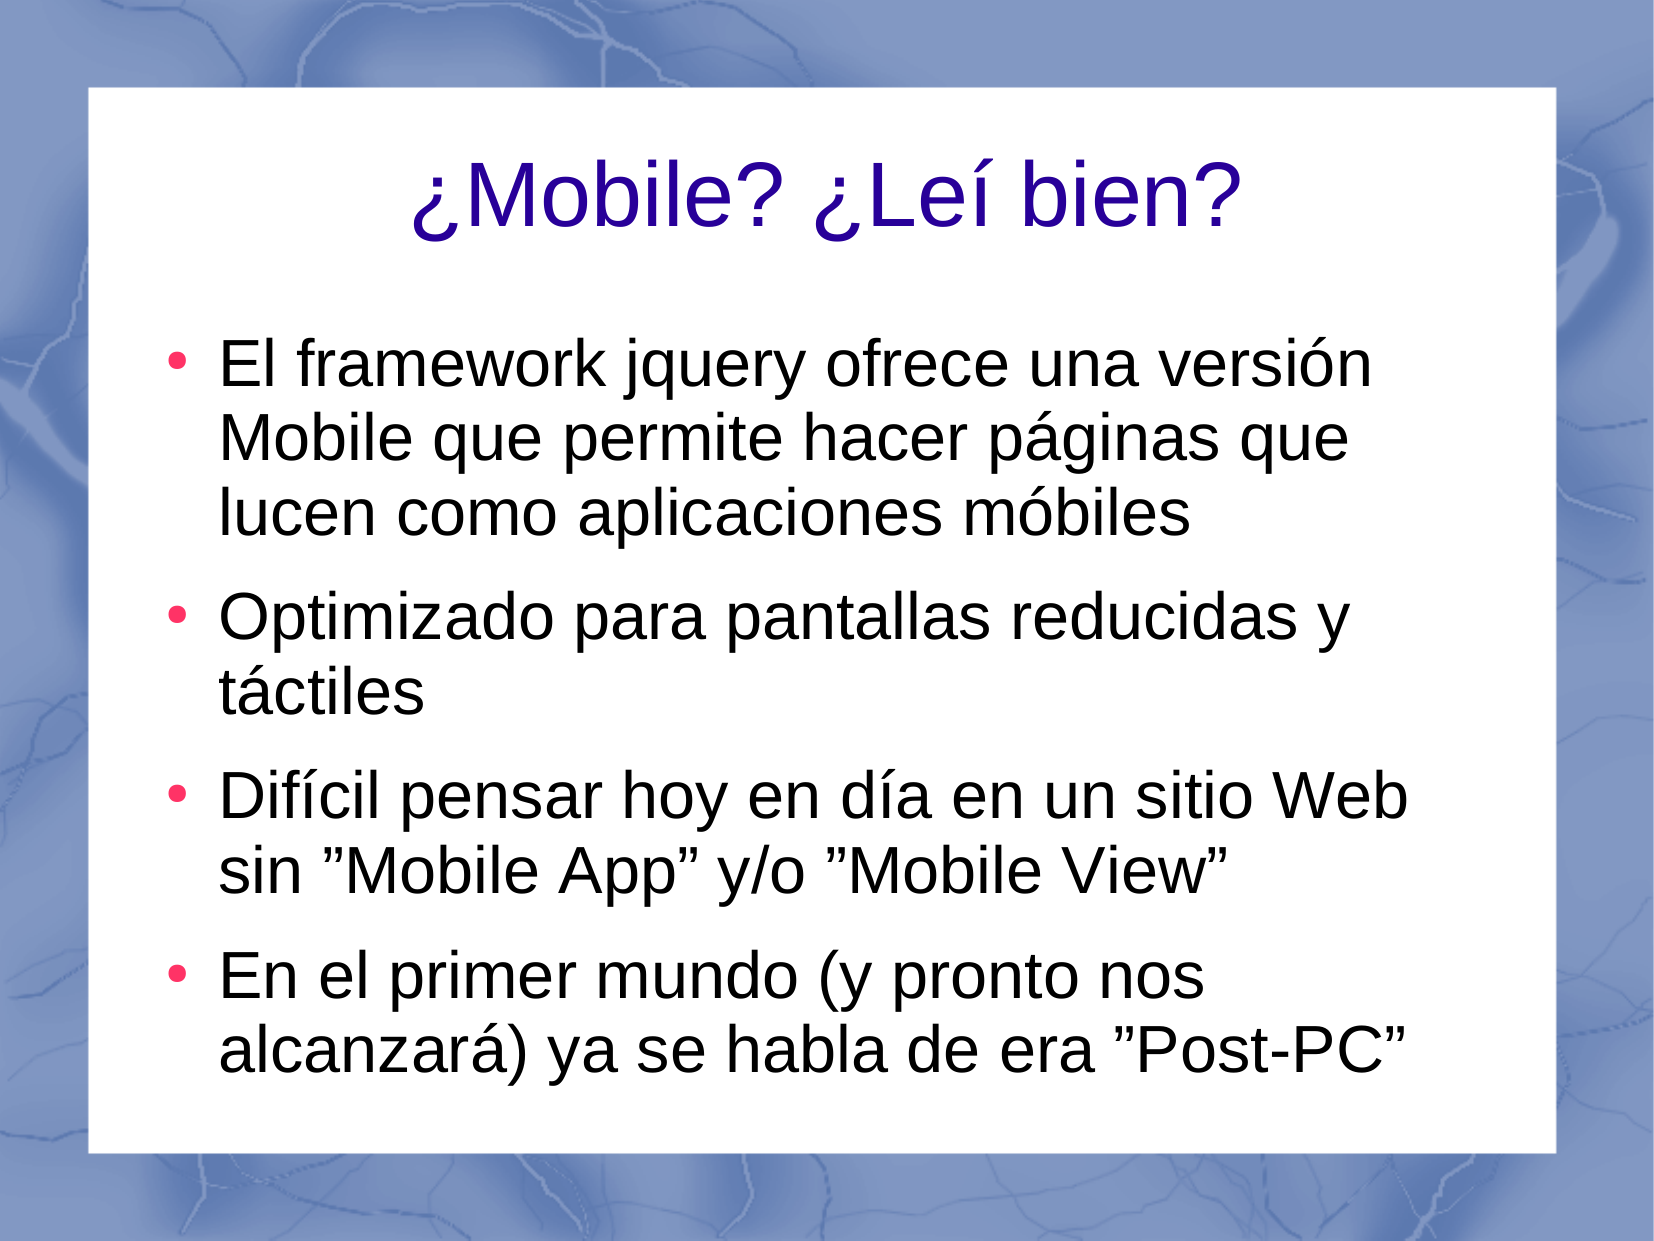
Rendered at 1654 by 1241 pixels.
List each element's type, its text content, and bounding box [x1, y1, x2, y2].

list El framework jquery ofrece una versión Mobile que permite hacer páginas que lucen como aplicaciones móbiles Optimizado para pantallas reducidas y táctiles Difícil pensar hoy en día en un sitio Web sin ”Mobile App” y/o ”Mobile View” En el primer mundo (y pronto nos alcanzará) ya se habla de era ”Post-PC” [147, 325, 1506, 1232]
title ¿Mobile? ¿Leí bien? [118, 90, 1536, 298]
picture [0, 0, 1654, 1241]
